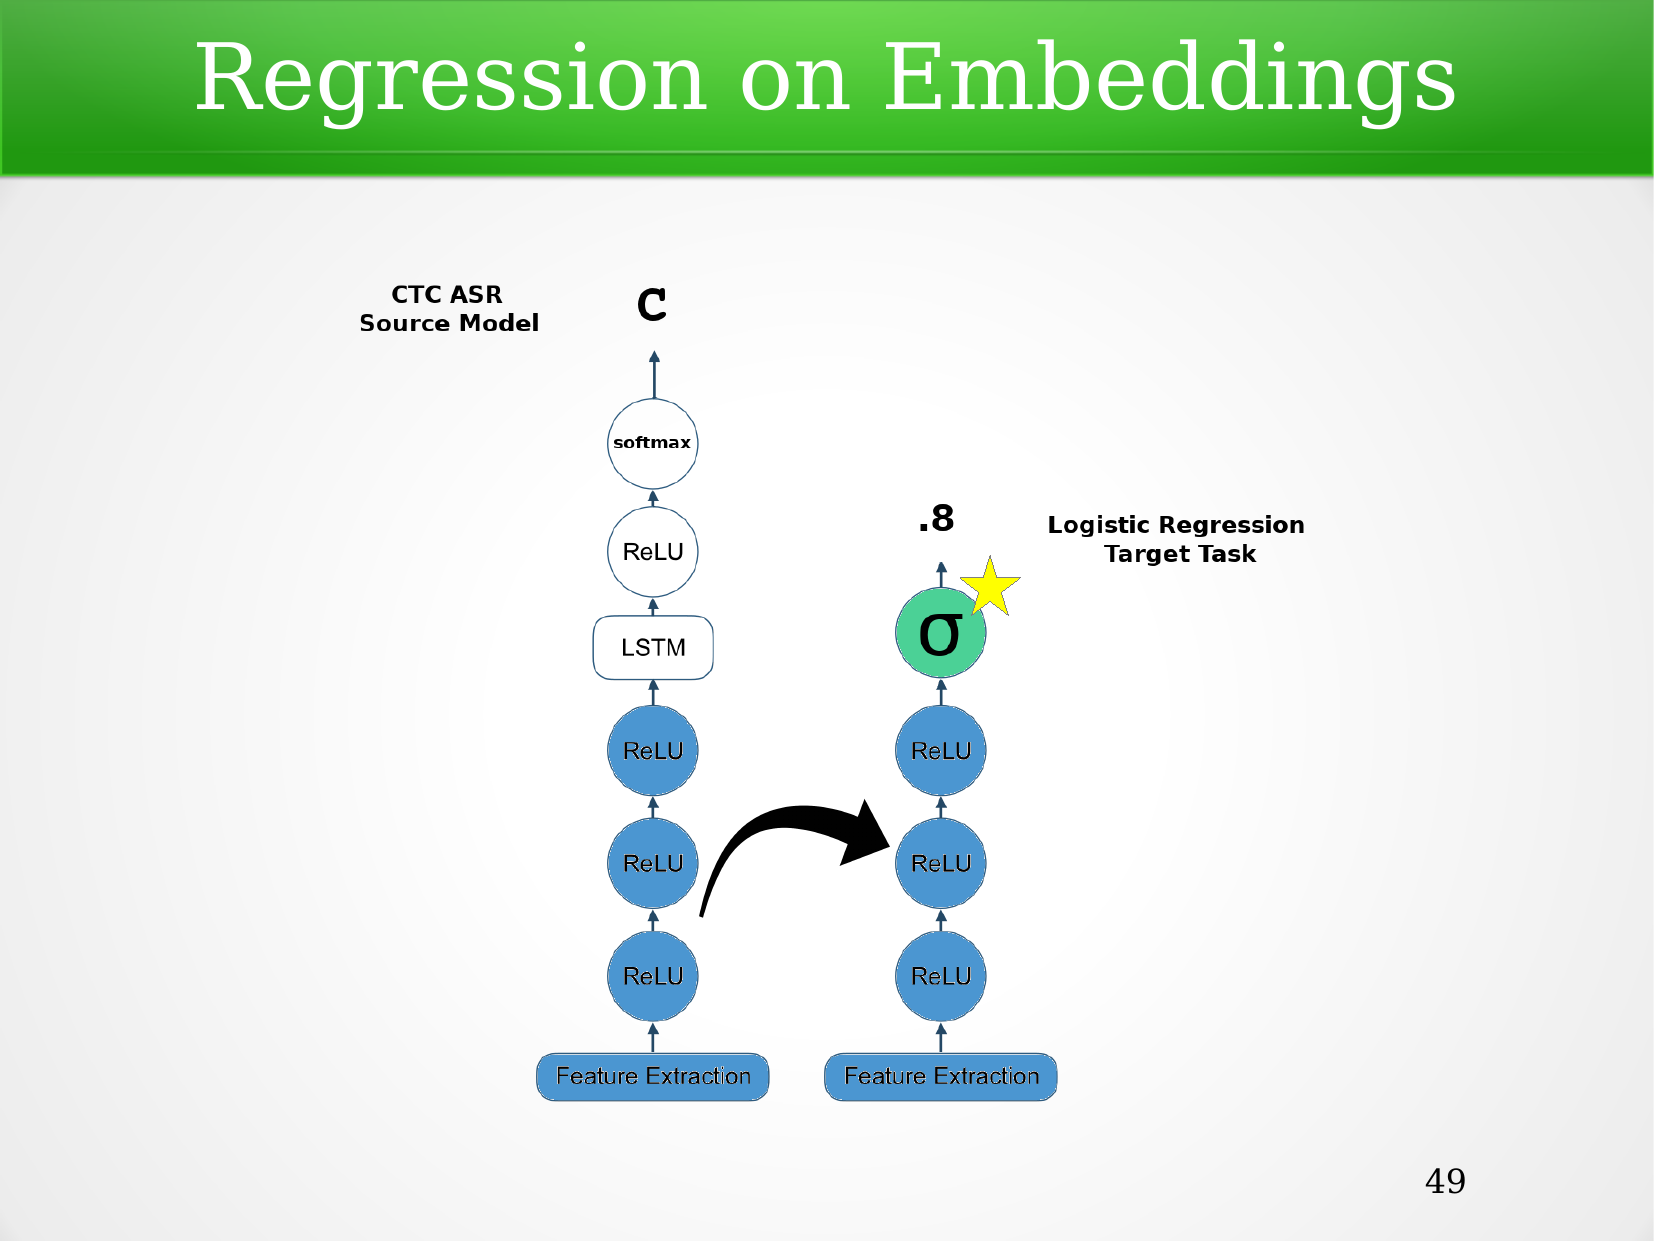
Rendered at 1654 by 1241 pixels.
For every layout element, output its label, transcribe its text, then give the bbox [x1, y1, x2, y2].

picture [0, 0, 1654, 1241]
text_box [960, 555, 1021, 616]
title Regression on Embeddings [82, 11, 1571, 154]
